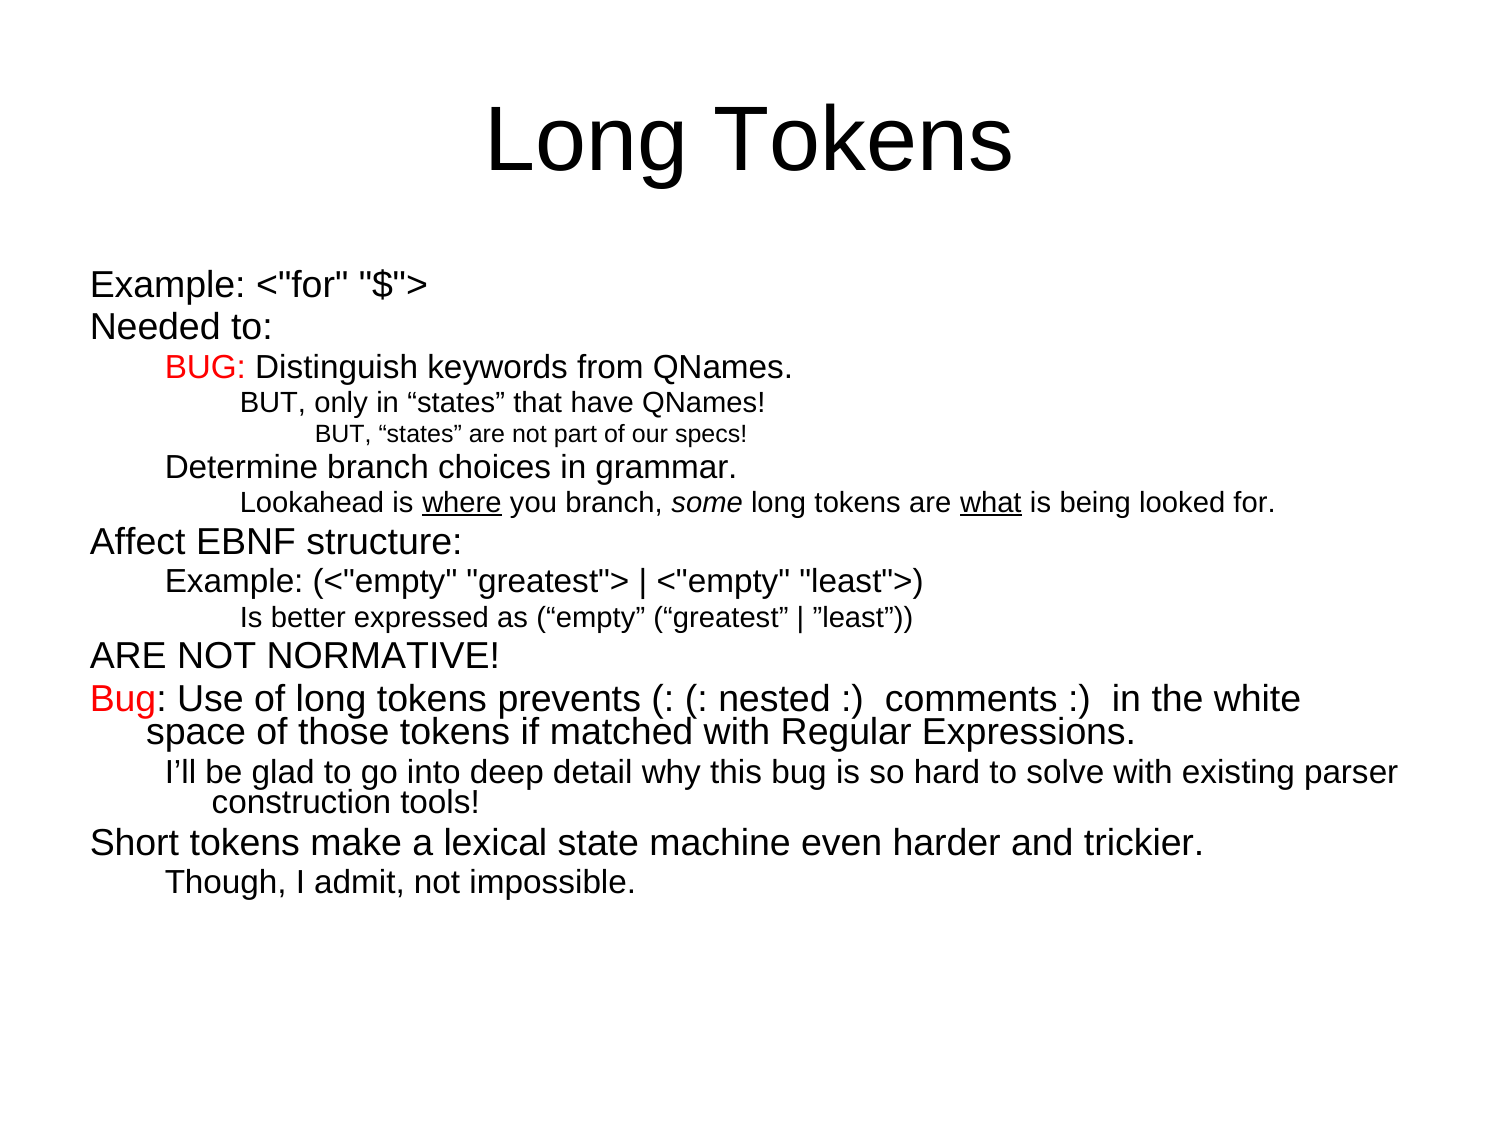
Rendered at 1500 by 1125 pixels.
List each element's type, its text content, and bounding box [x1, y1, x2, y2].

title Long Tokens [75, 45, 1426, 233]
list Example: <"for" "$"> Needed to: BUG: Distinguish keywords from QNames. BUT, only in “states” that have QNames! BUT, “states” are not part of our specs! Determine branch choices in grammar. Lookahead is where you branch, some long tokens are what is being looked for. Affect EBNF structure: Example: (<"empty" "greatest"> | <"empty" "least">) Is better expressed as (“empty” (“greatest” | ”least”)) ARE NOT NORMATIVE! Bug: Use of long tokens prevents (: (: nested :) comments :) in the white space of those tokens if matched with Regular Expressions. I’ll be glad to go into deep detail why this bug is so hard to solve with existing parser construction tools! Short tokens make a lexical state machine even harder and trickier. Though, I admit, not impossible. [75, 262, 1426, 1006]
